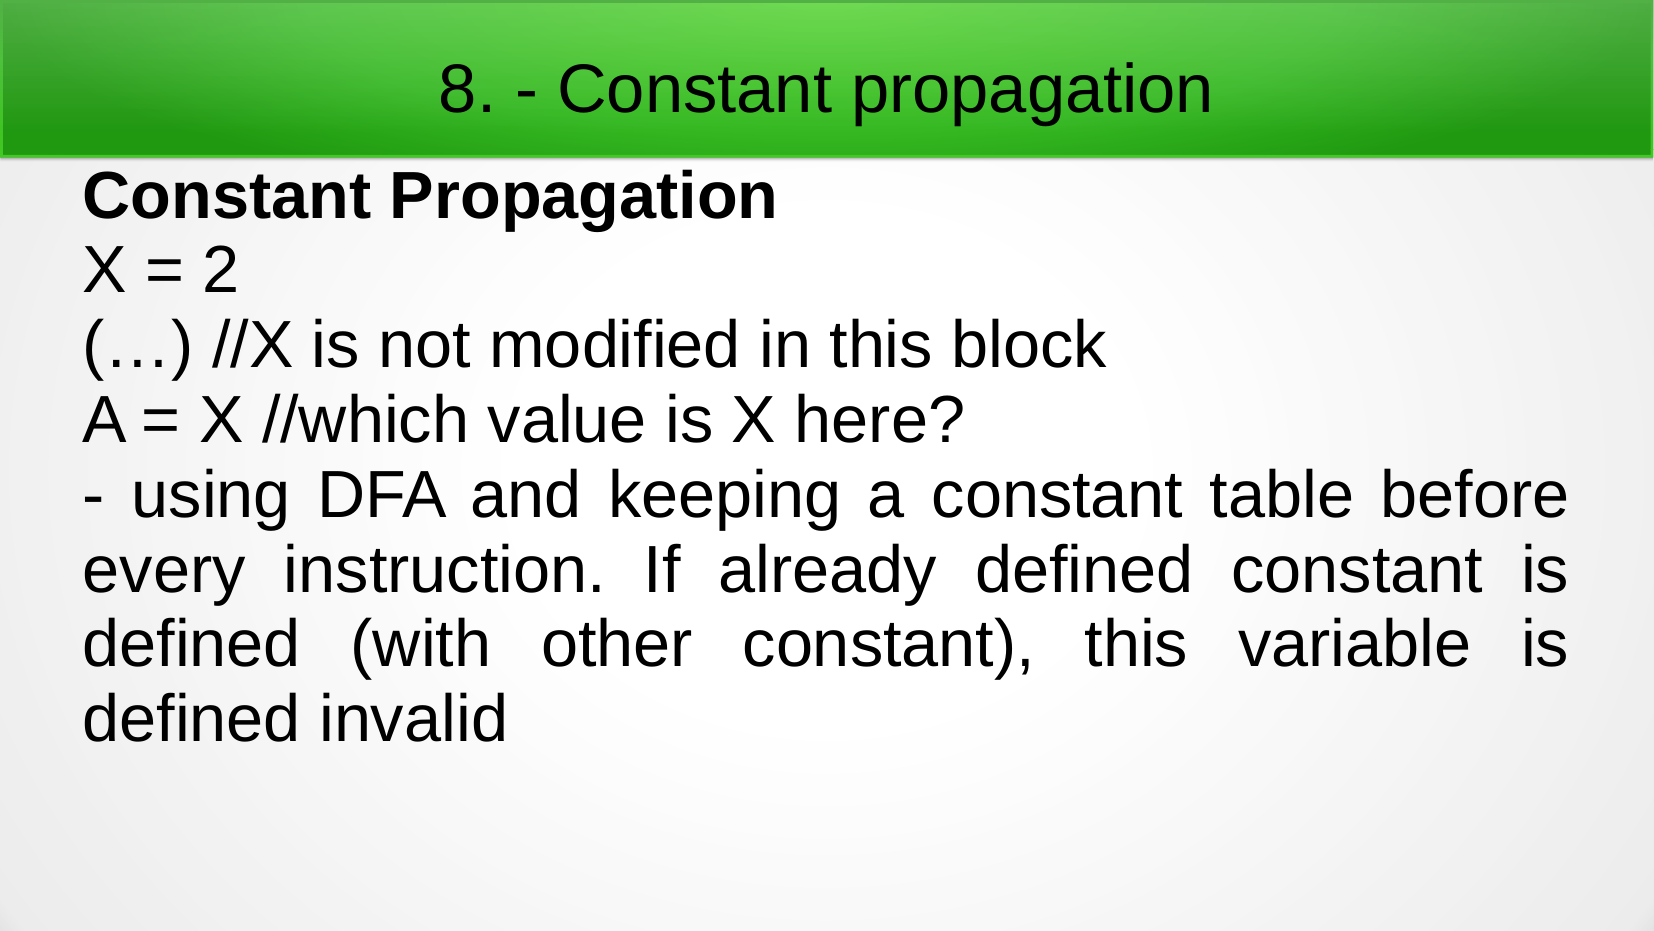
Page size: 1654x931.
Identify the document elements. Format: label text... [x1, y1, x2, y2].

title 8. - Constant propagation [82, 35, 1571, 142]
subtitle Constant Propagation X = 2 (…) //X is not modified in this block A = X //which value is X here? - using DFA and keeping a constant table before every instruction. If already defined constant is defined (with other constant), this variable is defined invalid [82, 157, 1571, 831]
